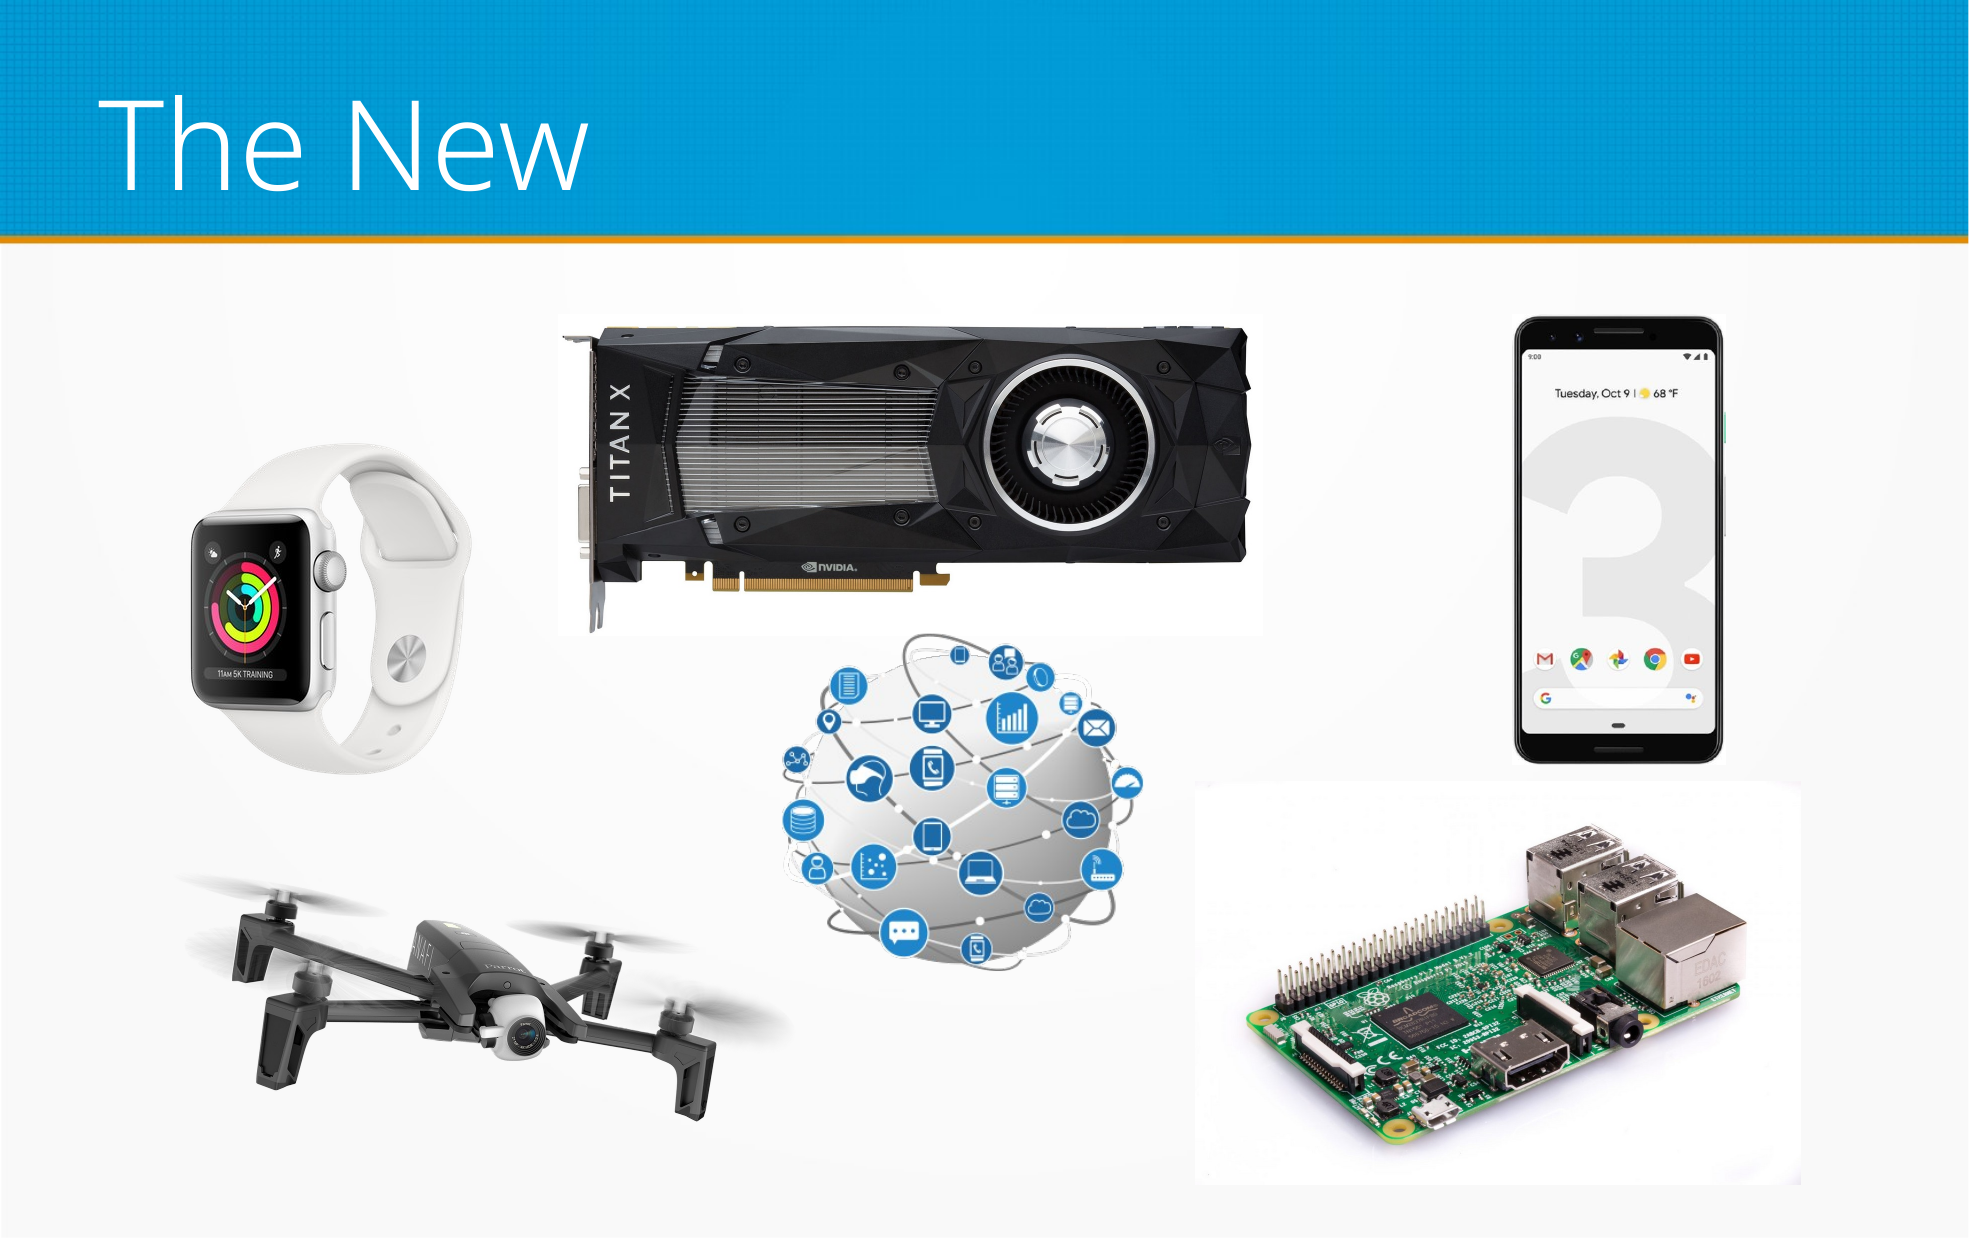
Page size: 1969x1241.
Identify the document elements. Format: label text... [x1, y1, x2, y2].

title The New [98, 19, 1870, 227]
picture [0, 233, 1969, 1241]
